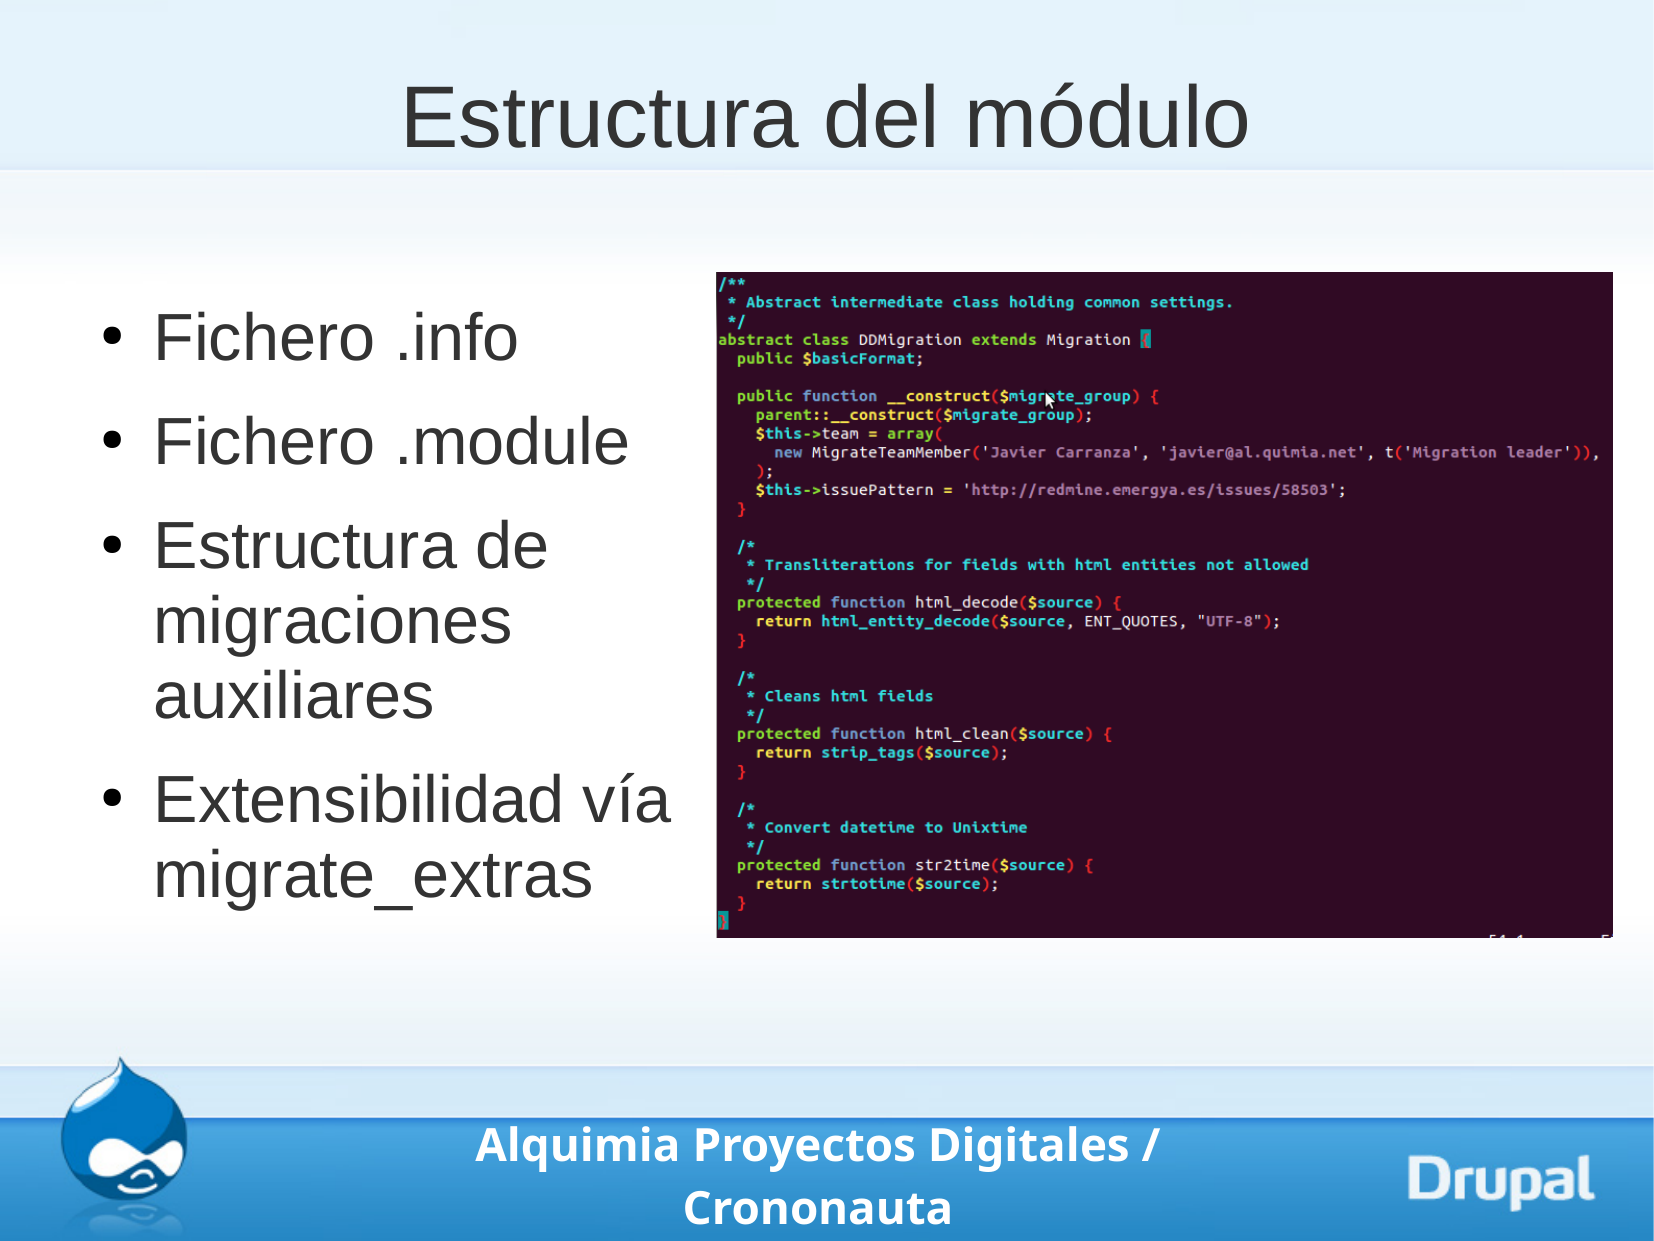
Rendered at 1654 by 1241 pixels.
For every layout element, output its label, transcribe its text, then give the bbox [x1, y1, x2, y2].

list Fichero .info Fichero .module Estructura de migraciones auxiliares Extensibilidad vía migrate_extras [82, 300, 713, 912]
title Estructura del módulo [82, 23, 1571, 212]
picture [0, 0, 1654, 1241]
text_box Alquimia Proyectos Digitales / Crononauta [355, 1119, 1281, 1232]
